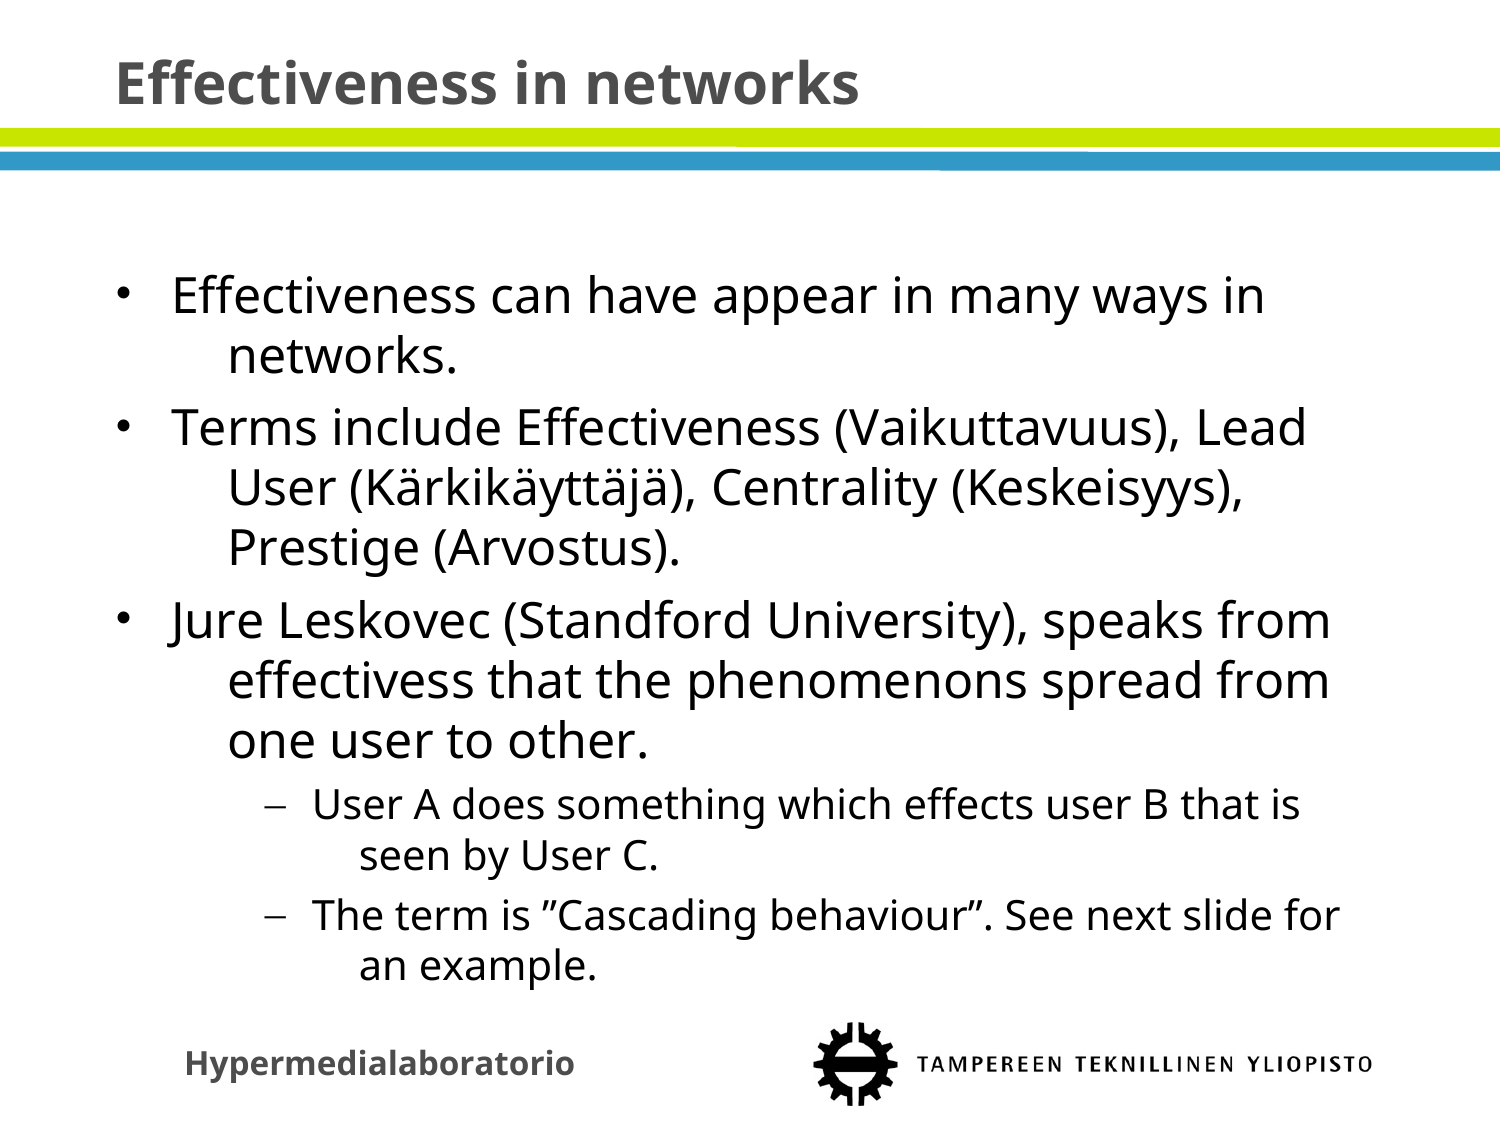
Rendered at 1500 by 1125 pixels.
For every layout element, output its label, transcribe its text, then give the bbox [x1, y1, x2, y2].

list Effectiveness can have appear in many ways in networks. Terms include Effectiveness (Vaikuttavuus), Lead User (Kärkikäyttäjä), Centrality (Keskeisyys), Prestige (Arvostus). Jure Leskovec (Standford University), speaks from effectivess that the phenomenons spread from one user to other. User A does something which effects user B that is seen by User C. The term is ”Cascading behaviour”. See next slide for an example. [100, 255, 1400, 1070]
picture [813, 1070, 1377, 1106]
title Effectiveness in networks [100, 3, 1100, 159]
